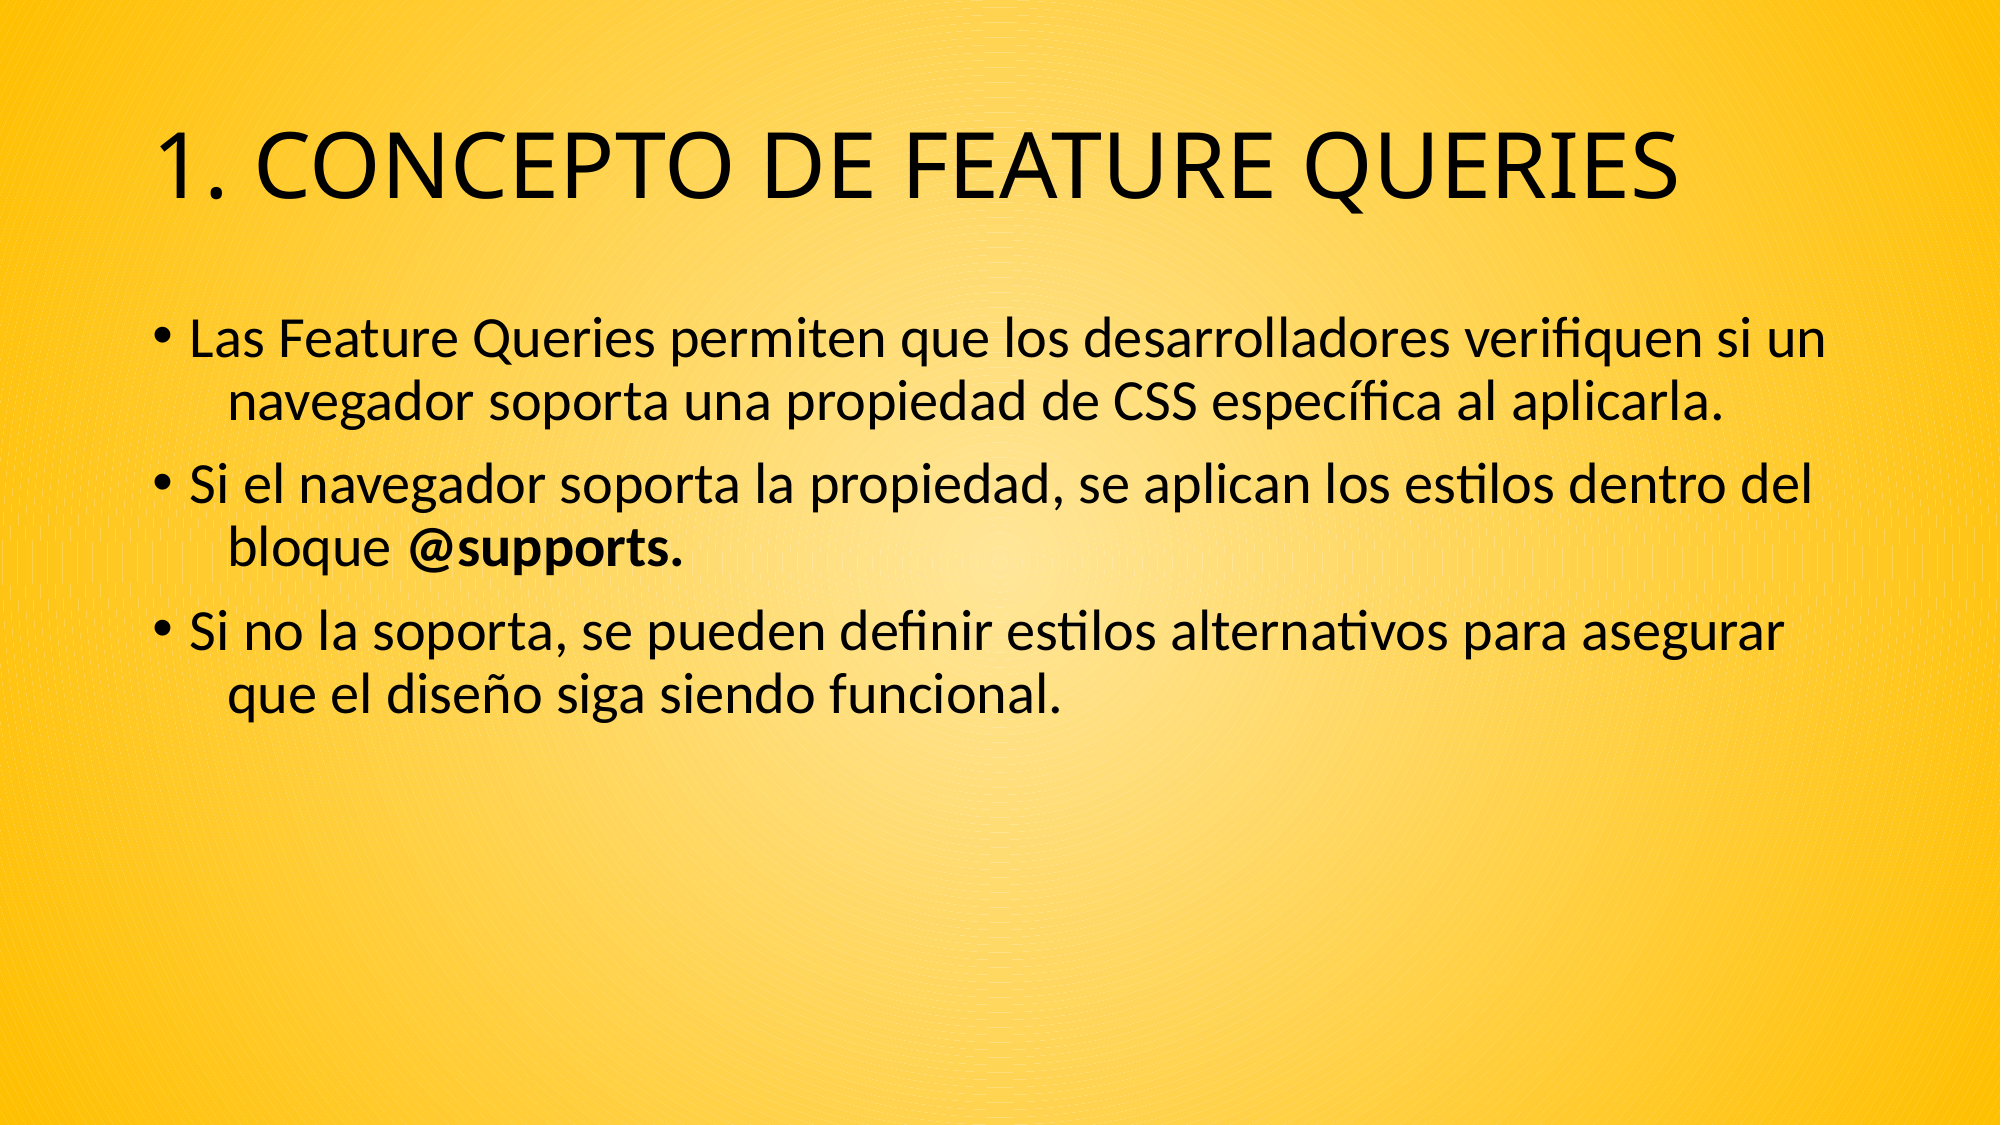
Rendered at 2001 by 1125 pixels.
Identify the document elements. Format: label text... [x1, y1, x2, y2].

title 1. CONCEPTO DE FEATURE QUERIES [137, 59, 1863, 278]
list Las Feature Queries permiten que los desarrolladores verifiquen si un navegador soporta una propiedad de CSS específica al aplicarla. Si el navegador soporta la propiedad, se aplican los estilos dentro del bloque @supports. Si no la soporta, se pueden definir estilos alternativos para asegurar que el diseño siga siendo funcional. [137, 299, 1863, 1014]
